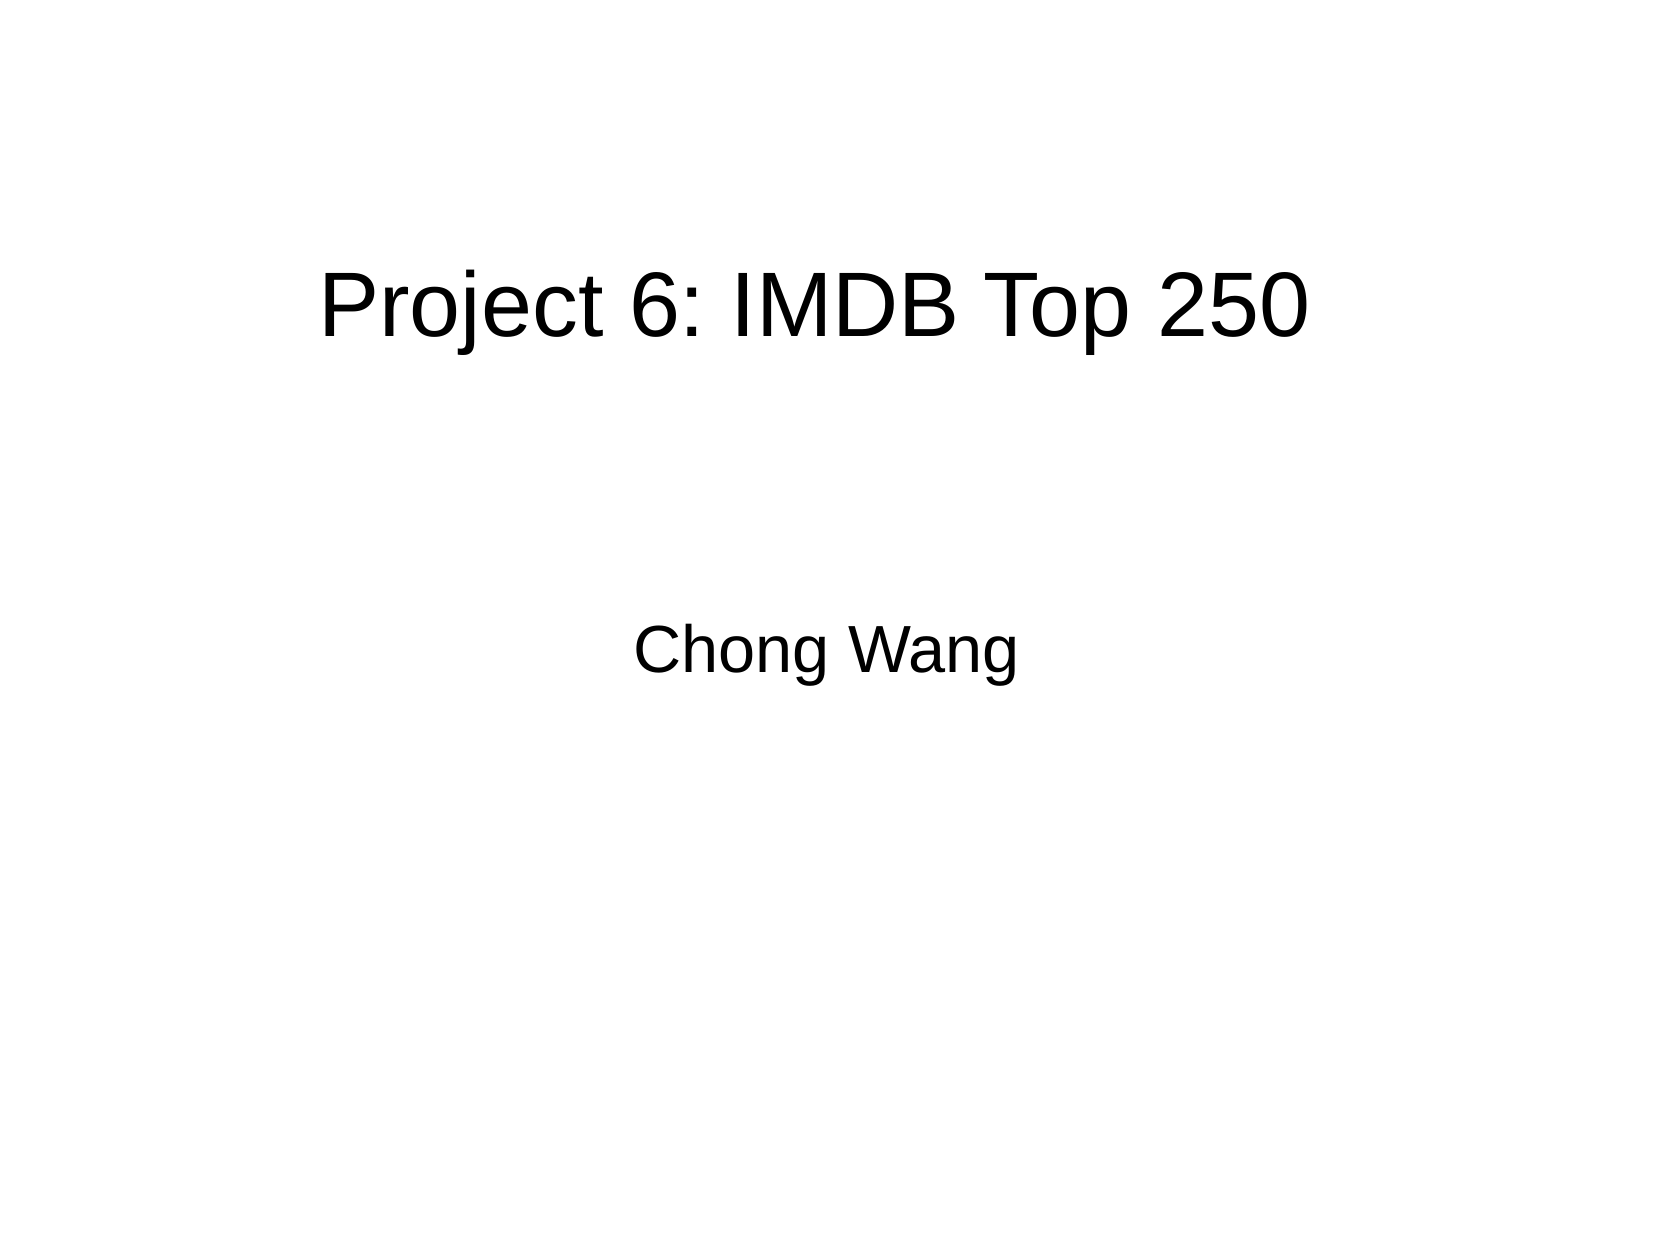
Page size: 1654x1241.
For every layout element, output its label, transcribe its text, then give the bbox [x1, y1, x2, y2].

subtitle Chong Wang [82, 290, 1571, 1010]
title Project 6: IMDB Top 250 [70, 200, 1559, 408]
